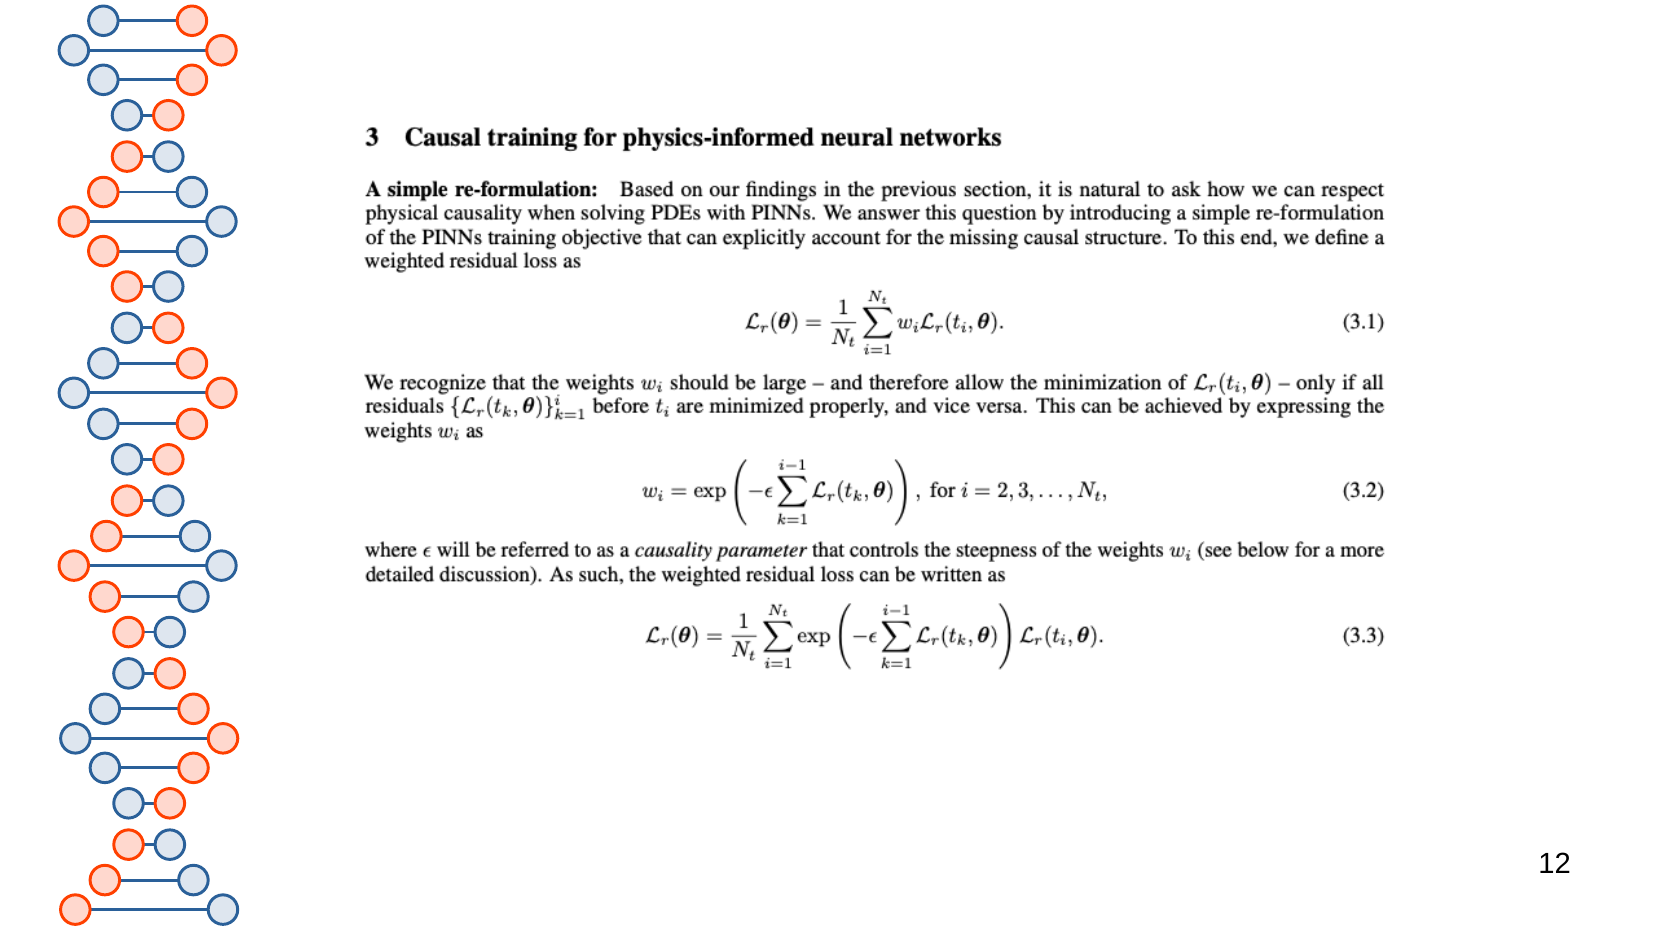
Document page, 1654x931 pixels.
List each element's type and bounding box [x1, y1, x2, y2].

picture [336, 103, 1418, 680]
